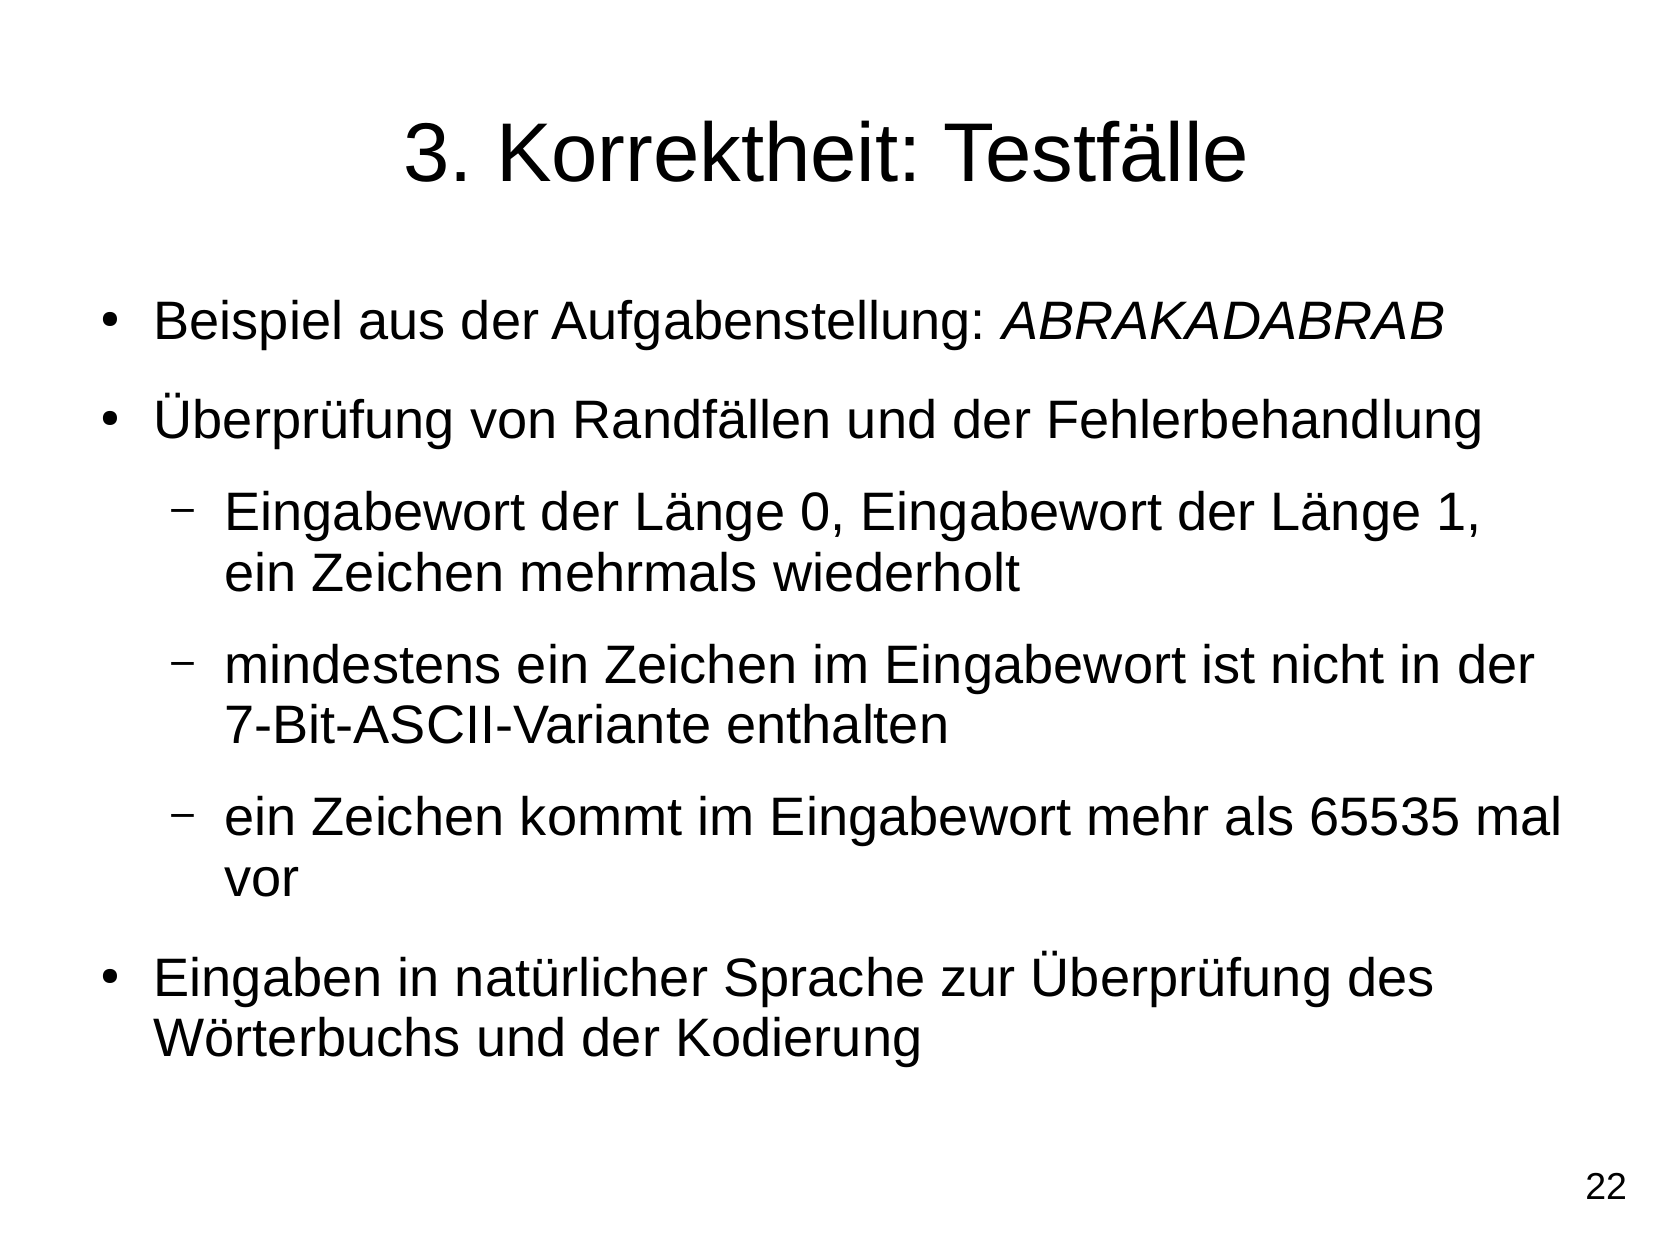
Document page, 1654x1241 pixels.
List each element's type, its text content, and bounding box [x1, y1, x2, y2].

title 3. Korrektheit: Testfälle [82, 49, 1571, 257]
list Beispiel aus der Aufgabenstellung: ABRAKADABRAB Überprüfung von Randfällen und der Fehlerbehandlung Eingabewort der Länge 0, Eingabewort der Länge 1, ein Zeichen mehrmals wiederholt mindestens ein Zeichen im Eingabewort ist nicht in der 7-Bit-ASCII-Variante enthalten ein Zeichen kommt im Eingabewort mehr als 65535 mal vor Eingaben in natürlicher Sprache zur Überprüfung des Wörterbuchs und der Kodierung [82, 290, 1571, 1134]
text_box <number> [1259, 1158, 1642, 1229]
